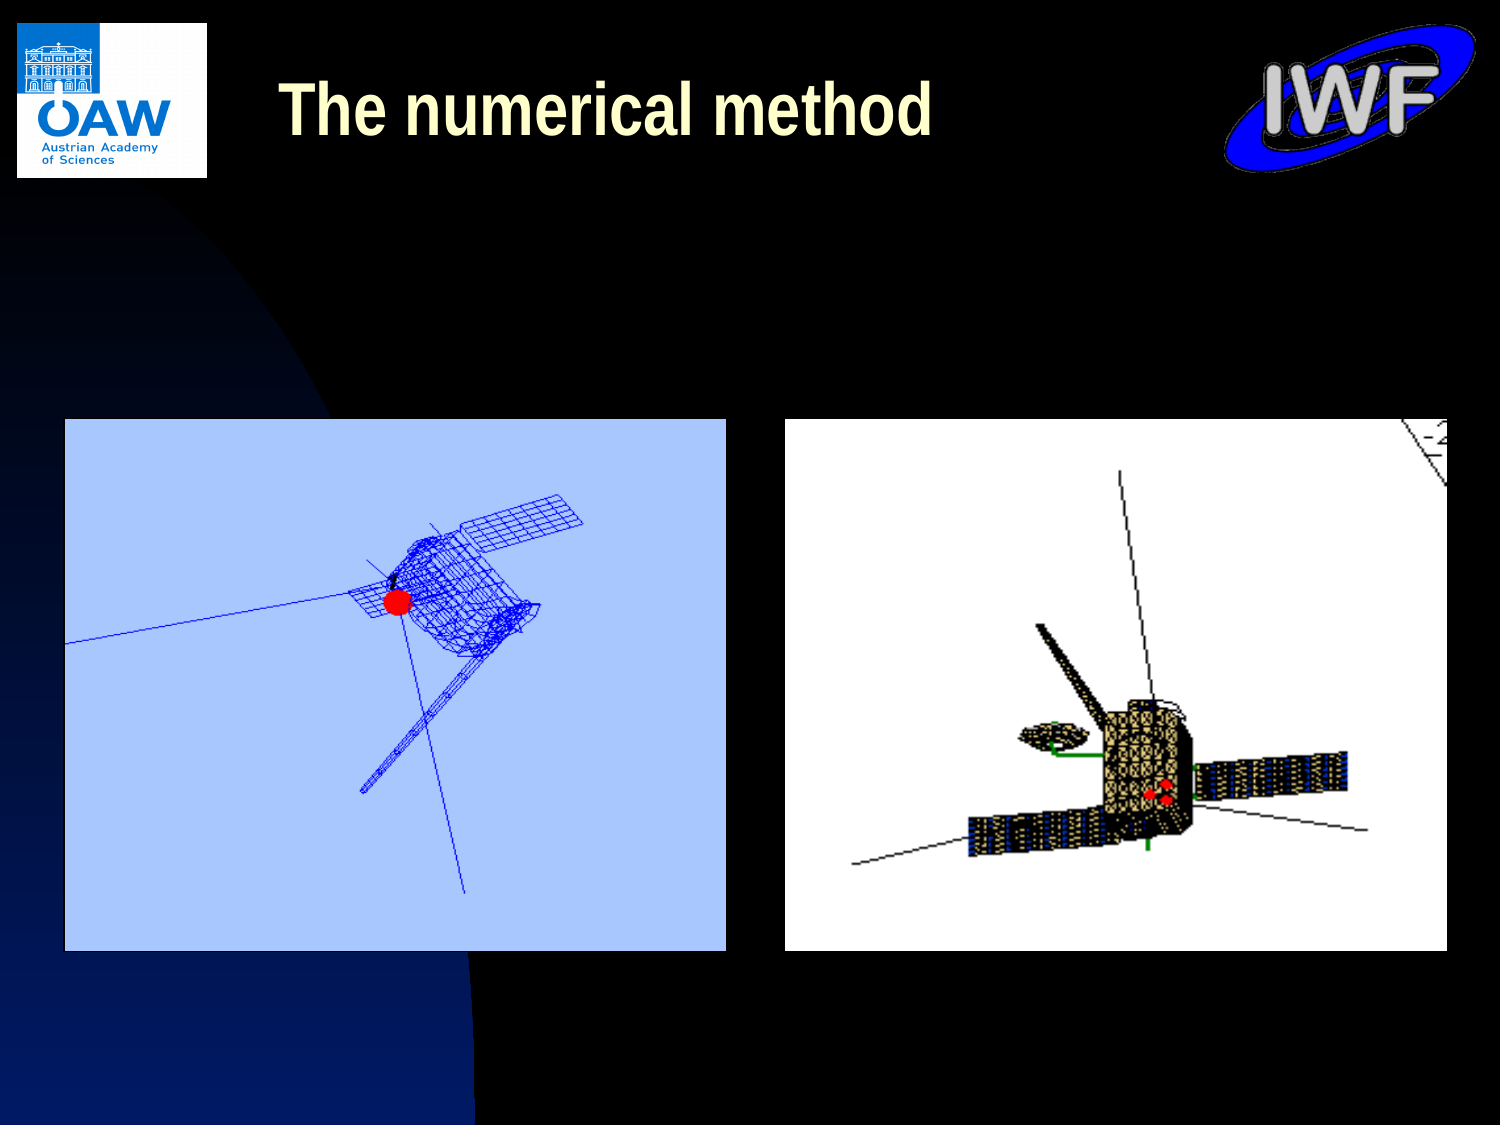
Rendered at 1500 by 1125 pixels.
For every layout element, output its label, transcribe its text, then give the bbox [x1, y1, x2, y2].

picture [785, 419, 1447, 951]
picture [64, 419, 727, 951]
picture [1224, 24, 1476, 173]
picture [17, 23, 207, 178]
title The numerical method [263, 23, 1451, 211]
